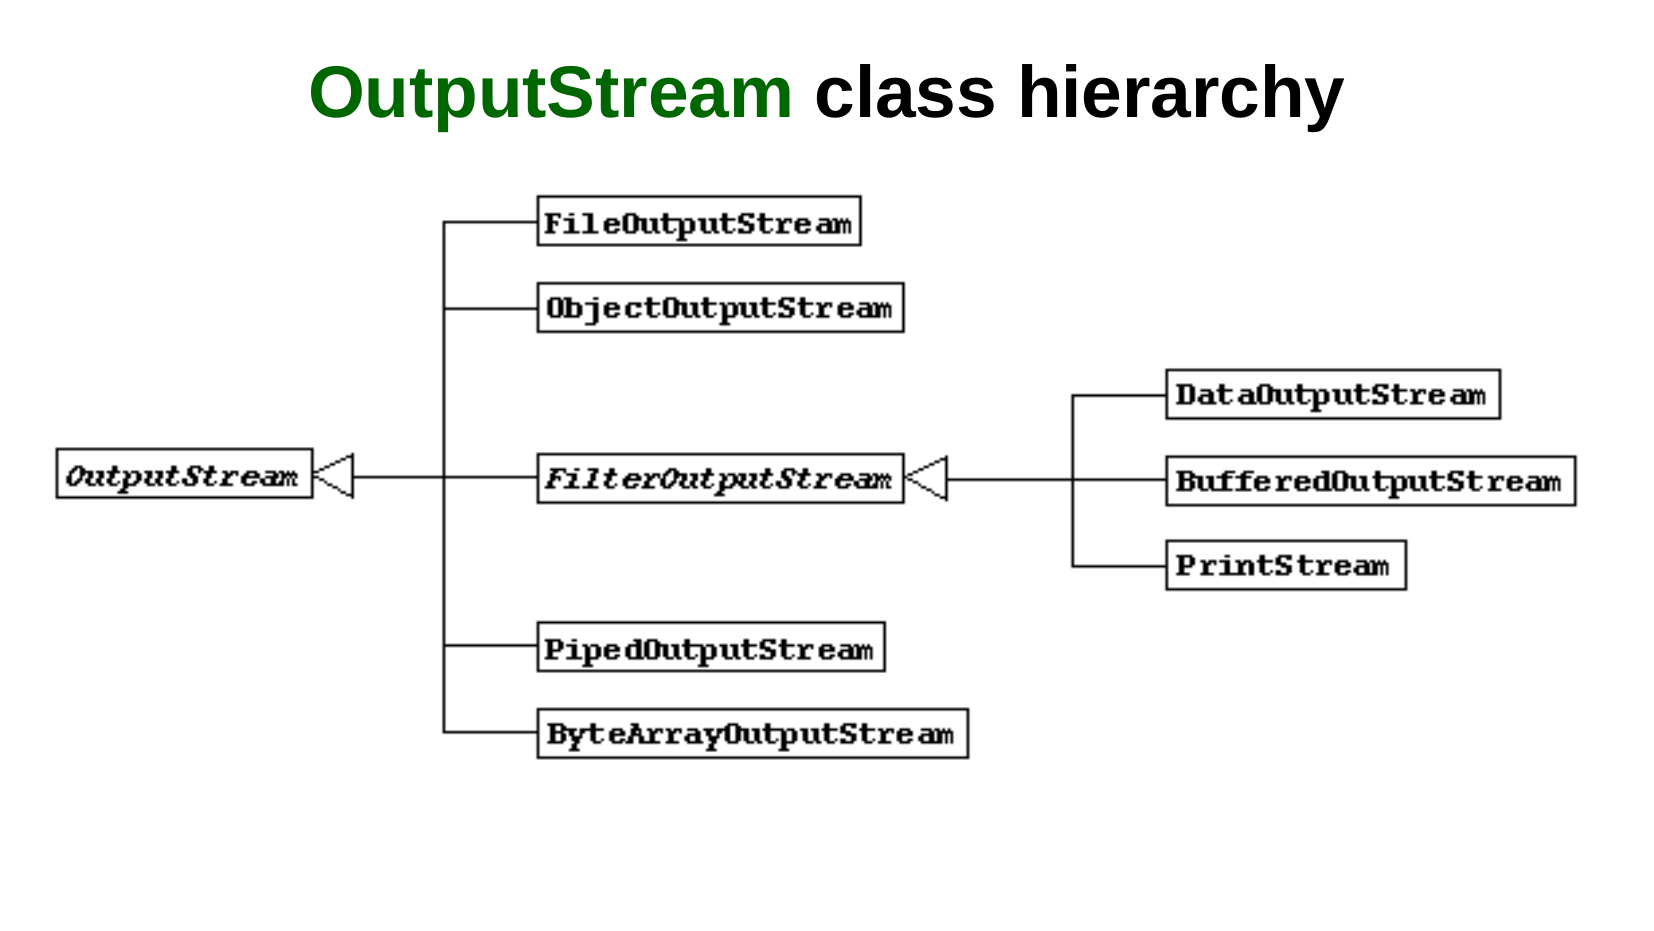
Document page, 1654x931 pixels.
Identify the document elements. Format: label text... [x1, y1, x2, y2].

title OutputStream class hierarchy [82, 37, 1571, 147]
picture [35, 168, 1607, 798]
